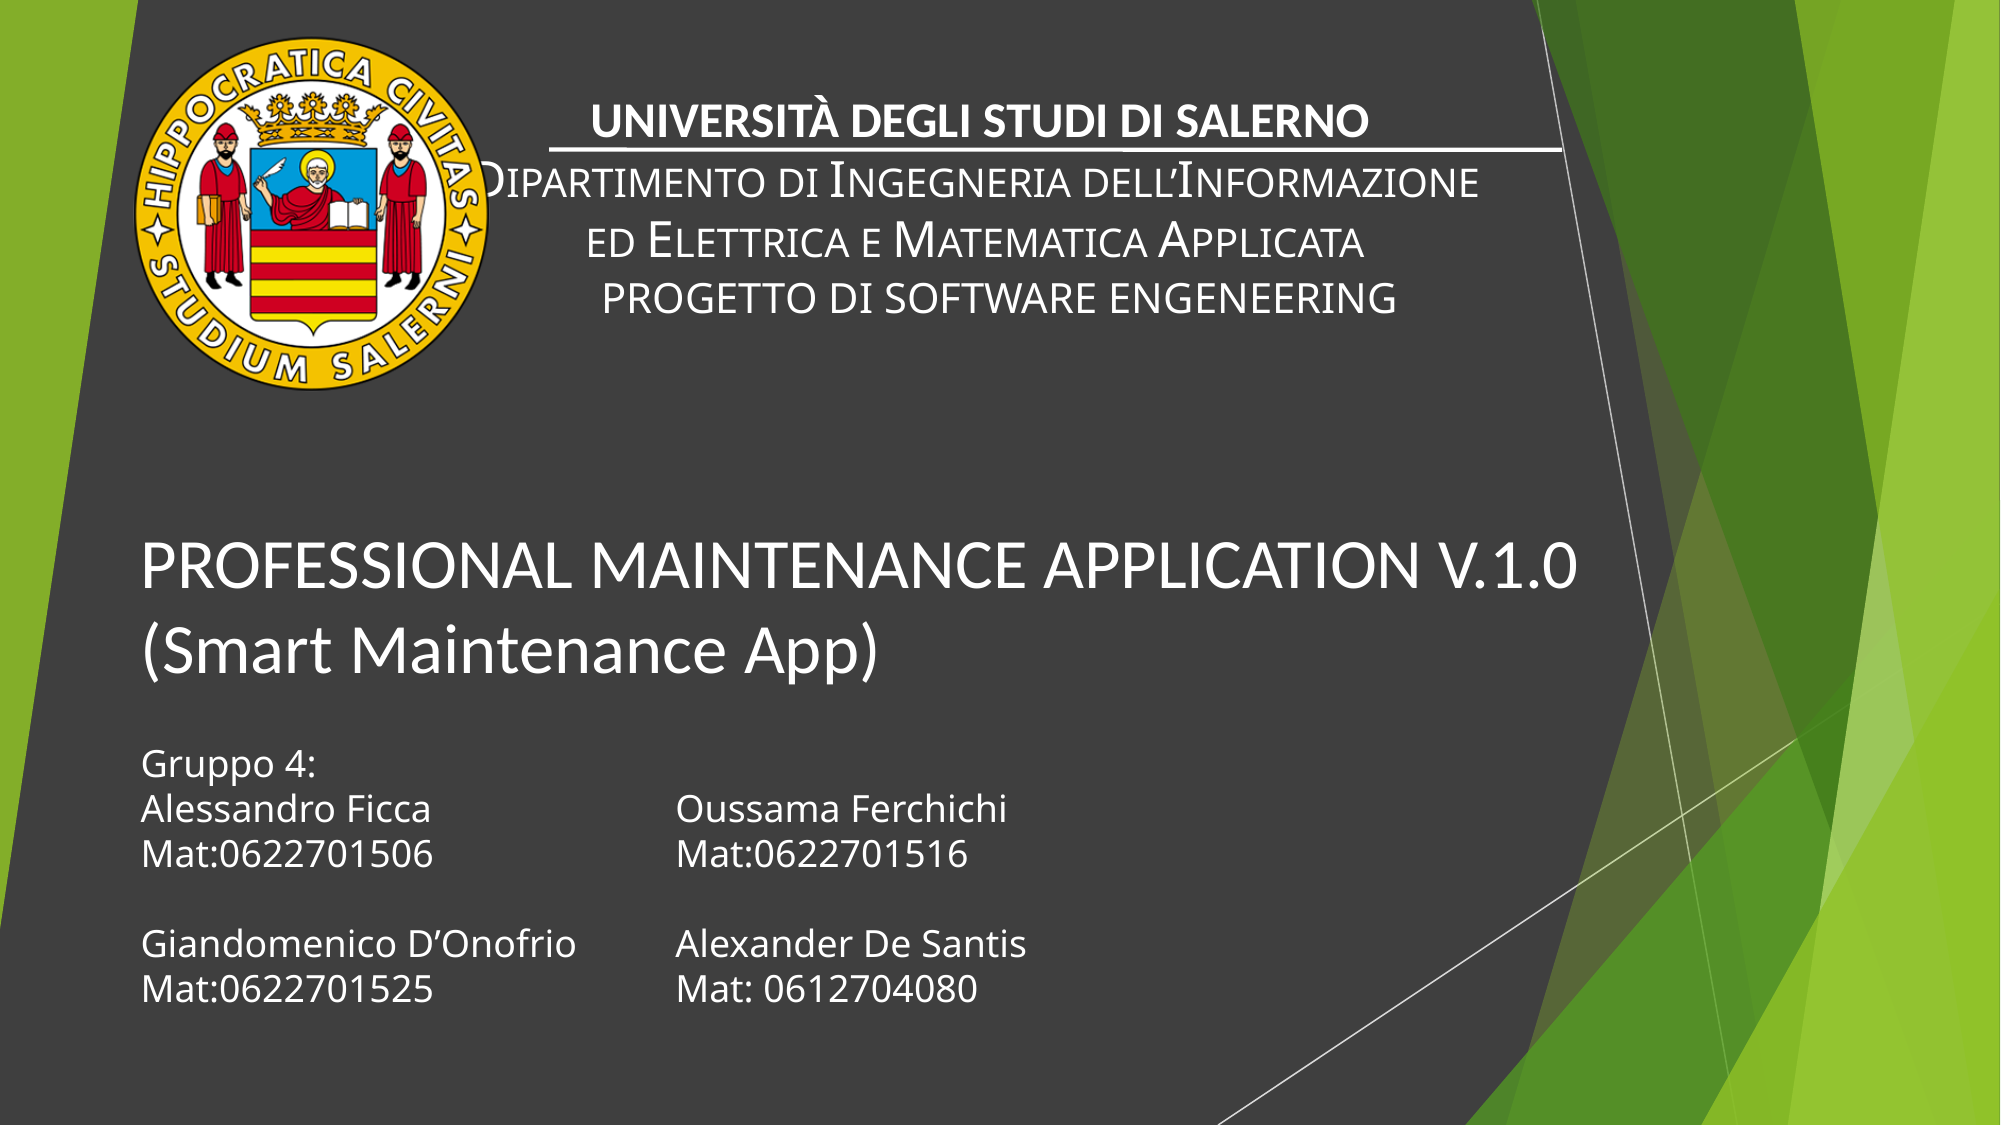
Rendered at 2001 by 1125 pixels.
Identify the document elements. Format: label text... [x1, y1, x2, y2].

text_box Gruppo 4: Alessandro Ficca Oussama Ferchichi Mat:0622701506 Mat:0622701516 Giandomenico D’Onofrio Alexander De Santis Mat:0622701525 Mat: 0612704080 [125, 732, 1157, 1020]
picture [125, 27, 497, 398]
text_box PROGETTO DI SOFTWARE ENGENEERING [522, 264, 1478, 380]
text_box UNIVERSITÀ DEGLI STUDI DI SALERNO DIPARTIMENTO DI INGEGNERIA DELL’INFORMAZIONE ED ELETTRICA E MATEMATICA APPLICATA [497, 80, 1699, 275]
text_box PROFESSIONAL MAINTENANCE APPLICATION V.1.0 (Smart Maintenance App) [125, 510, 1644, 698]
